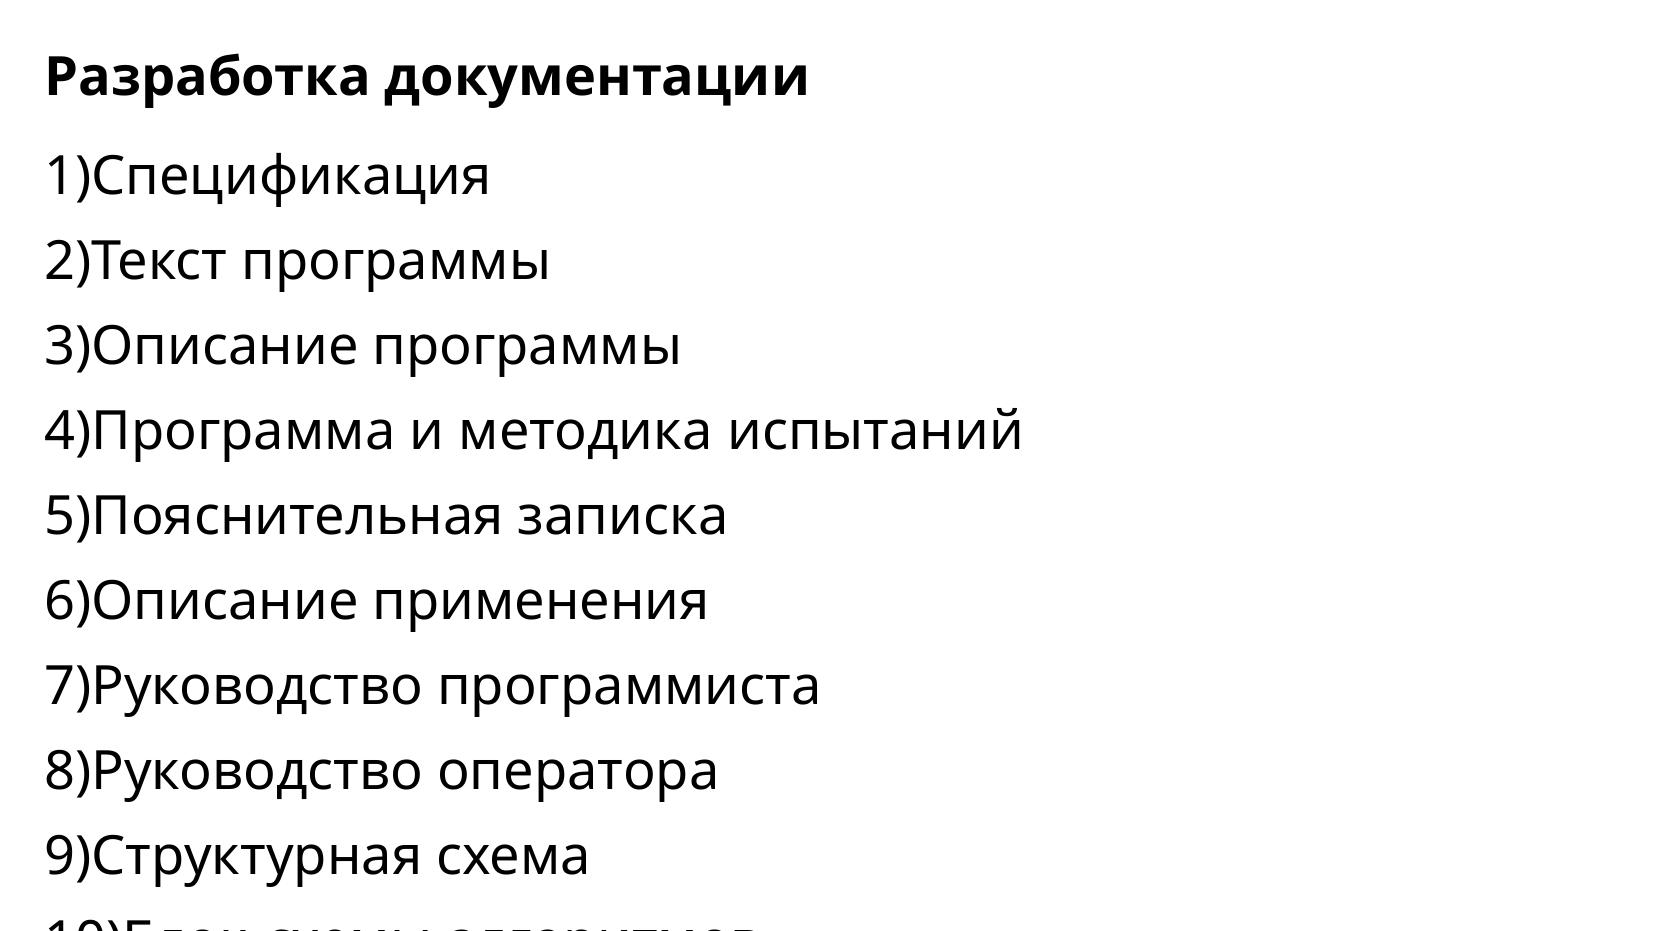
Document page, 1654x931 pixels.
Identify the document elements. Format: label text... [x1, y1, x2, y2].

text_box Разработка документации [0, 29, 1654, 111]
text_box Спецификация Текст программы Описание программы Программа и методика испытаний Пояснительная записка Описание применения Руководство программиста Руководство оператора Структурная схема Блок-схемы алгоритмов [0, 118, 1654, 931]
